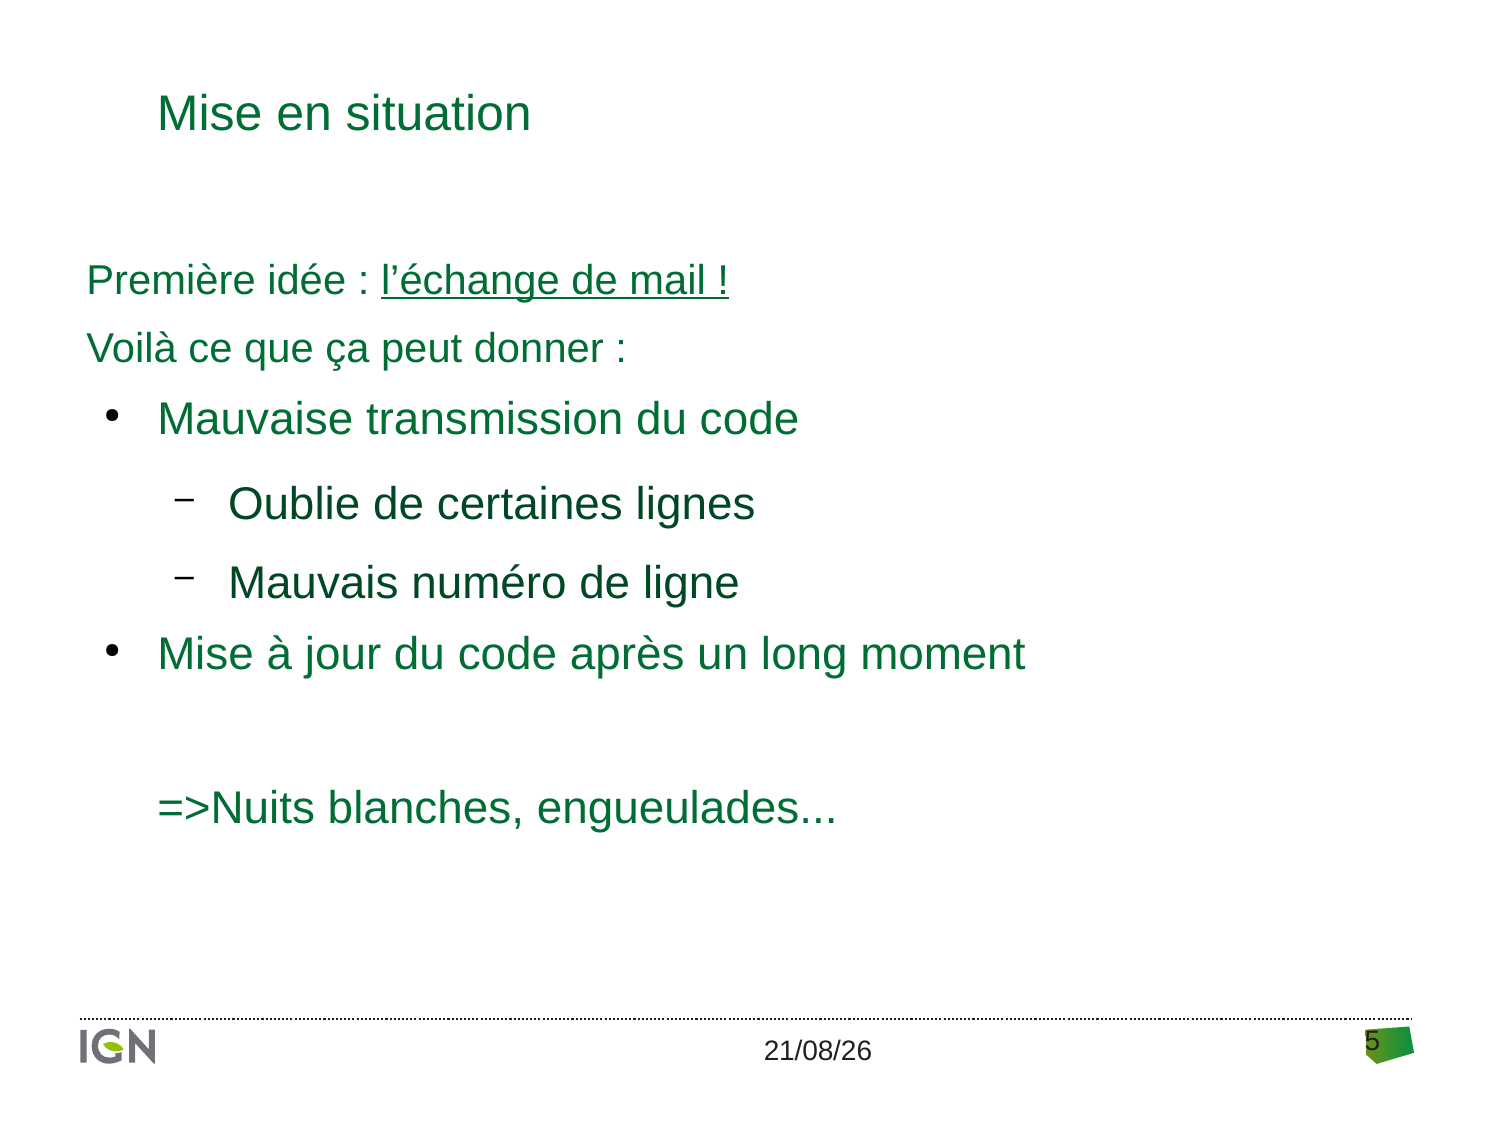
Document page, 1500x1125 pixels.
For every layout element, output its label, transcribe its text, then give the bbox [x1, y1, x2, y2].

title Mise en situation [142, 81, 1340, 141]
list Première idée : l’échange de mail ! Voilà ce que ça peut donner : Mauvaise transmission du code Oublie de certaines lignes Mauvais numéro de ligne Mise à jour du code après un long moment =>Nuits blanches, engueulades... [71, 252, 1272, 1002]
slide_number 25/03/21 [749, 1025, 894, 1064]
slide_number <numéro> [1349, 1015, 1428, 1076]
